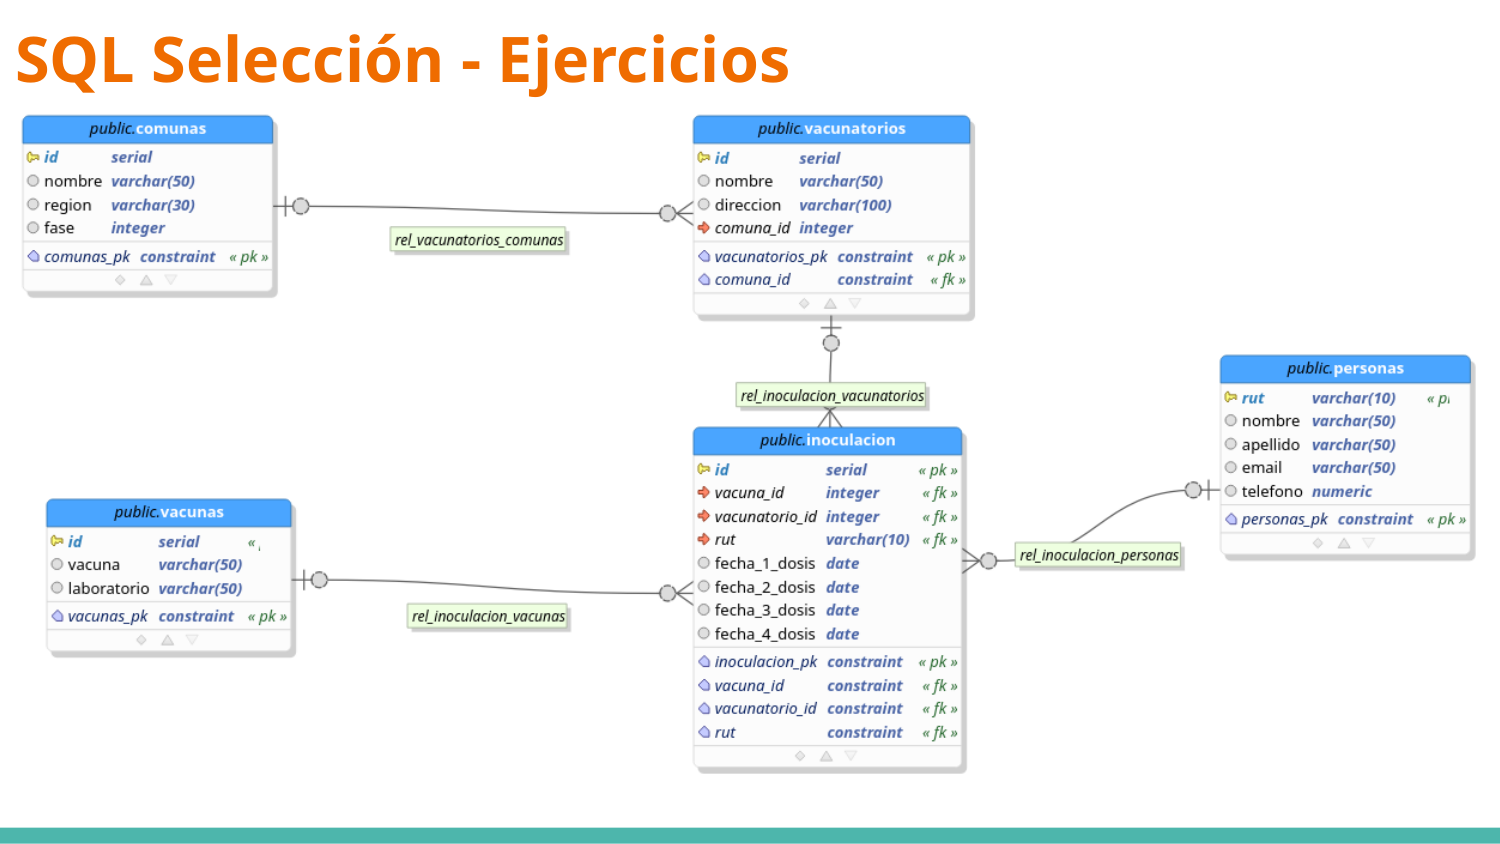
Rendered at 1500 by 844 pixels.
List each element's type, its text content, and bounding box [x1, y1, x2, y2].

picture [11, 104, 1489, 787]
title SQL Selección - Ejercicios [0, 0, 1398, 116]
